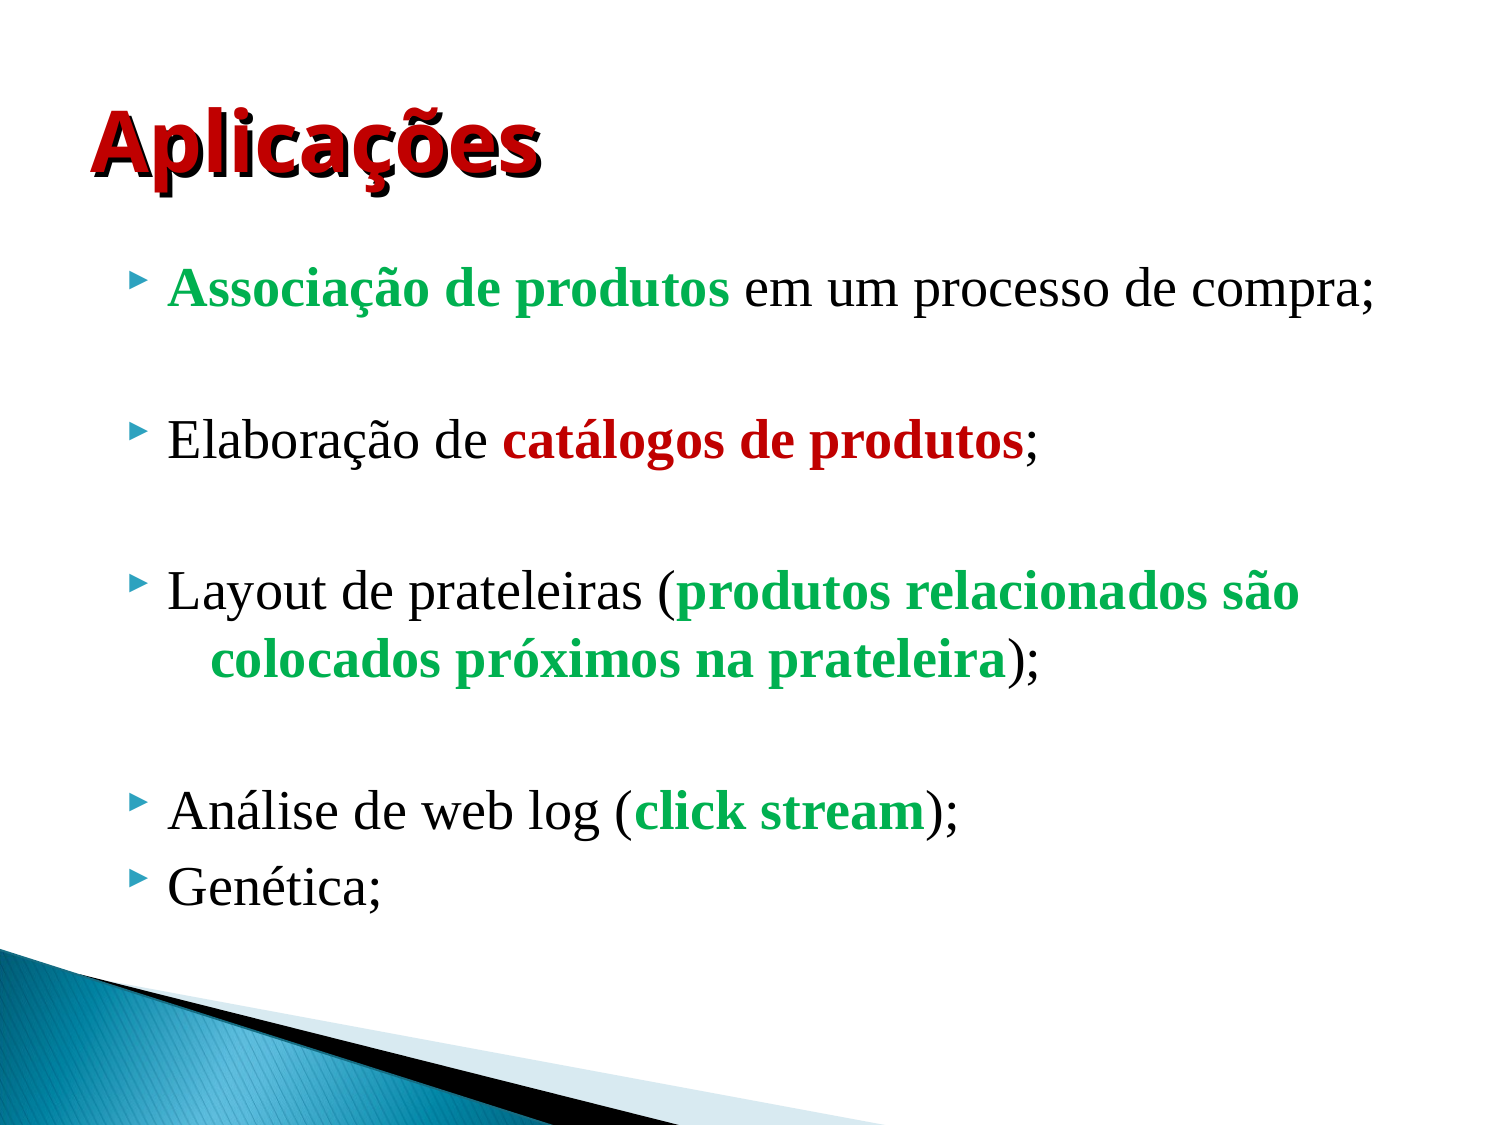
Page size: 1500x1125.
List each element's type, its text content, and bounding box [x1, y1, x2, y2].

title Aplicações [75, 45, 1426, 233]
picture [69, 992, 411, 1125]
list Associação de produtos em um processo de compra; Elaboração de catálogos de produtos; Layout de prateleiras (produtos relacionados são colocados próximos na prateleira); Análise de web log (click stream); Genética; [75, 243, 1426, 986]
